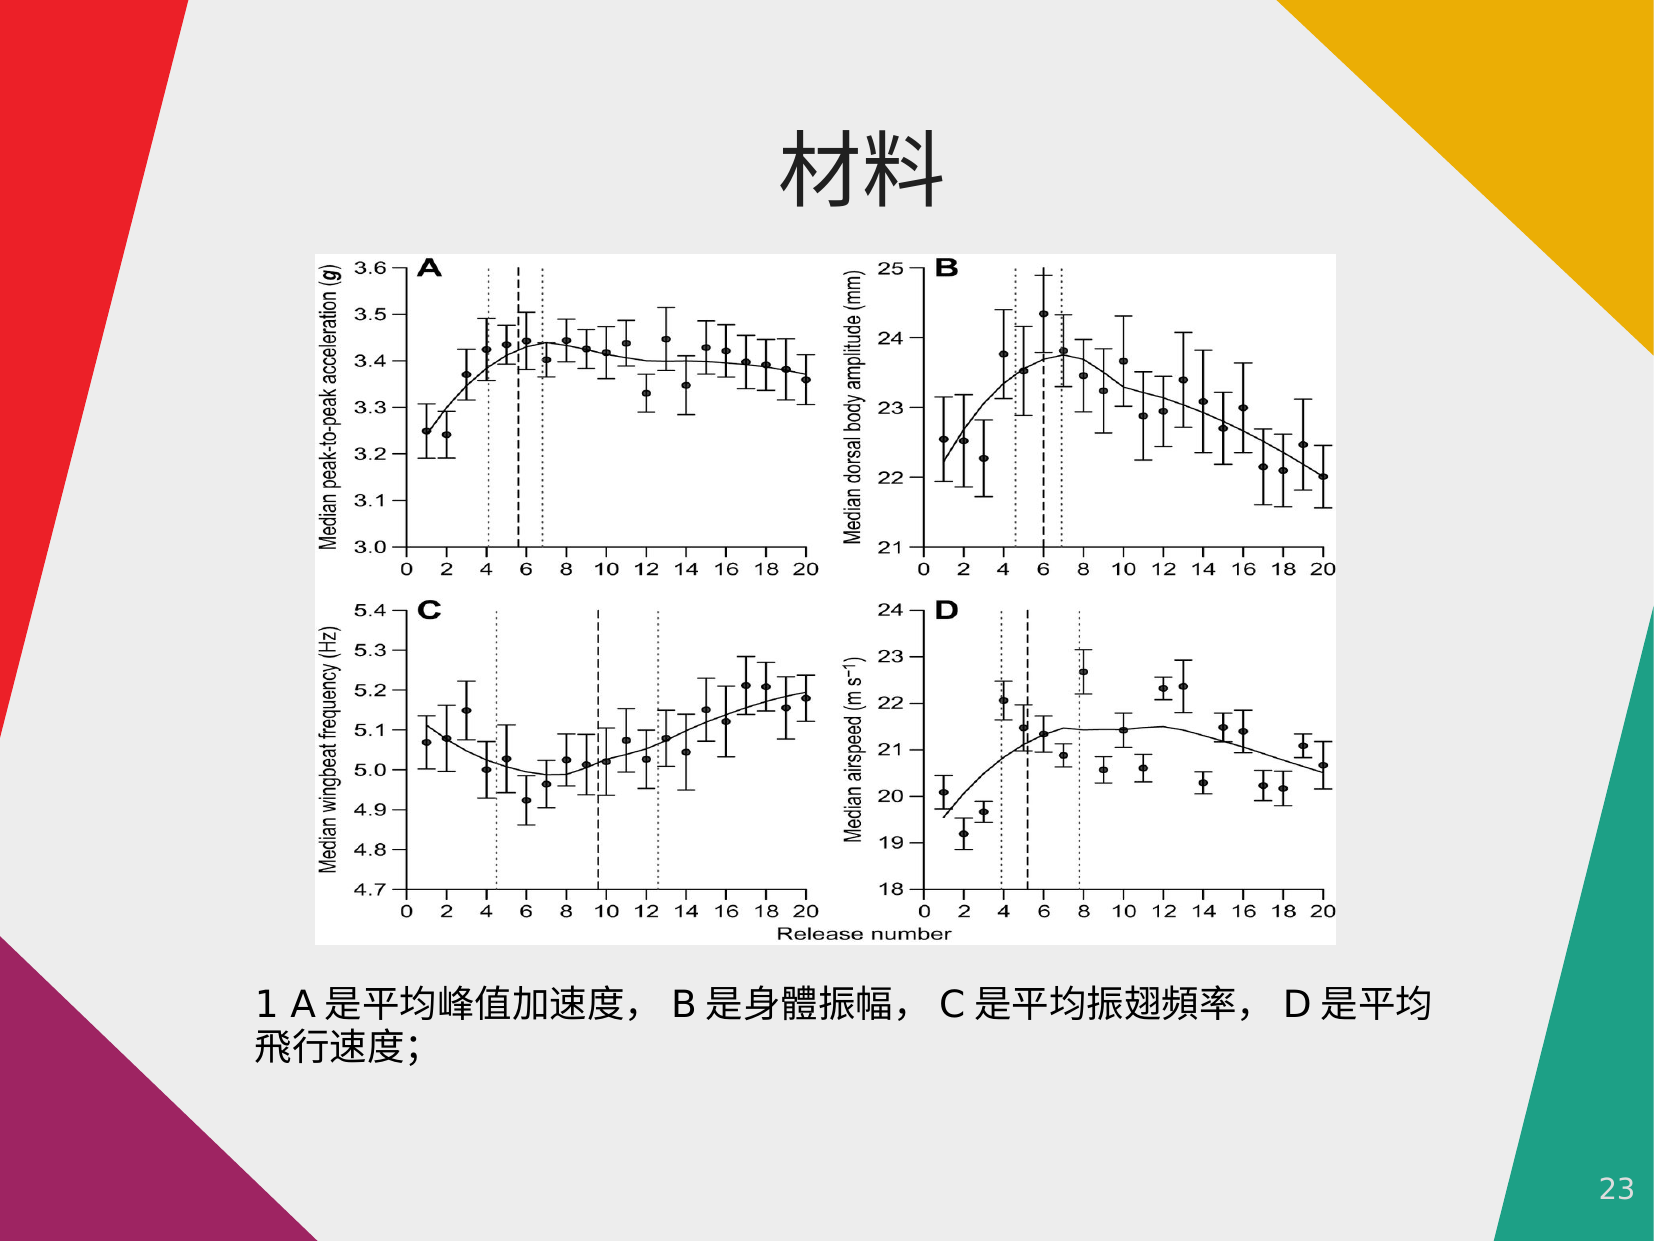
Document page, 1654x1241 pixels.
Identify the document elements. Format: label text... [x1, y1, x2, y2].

title 材料 [114, 73, 1539, 271]
picture [315, 254, 1336, 946]
text_box 1 A是平均峰值加速度，B是身體振幅，C是平均振翅頻率，D是平均飛行速度； [240, 975, 1486, 1077]
